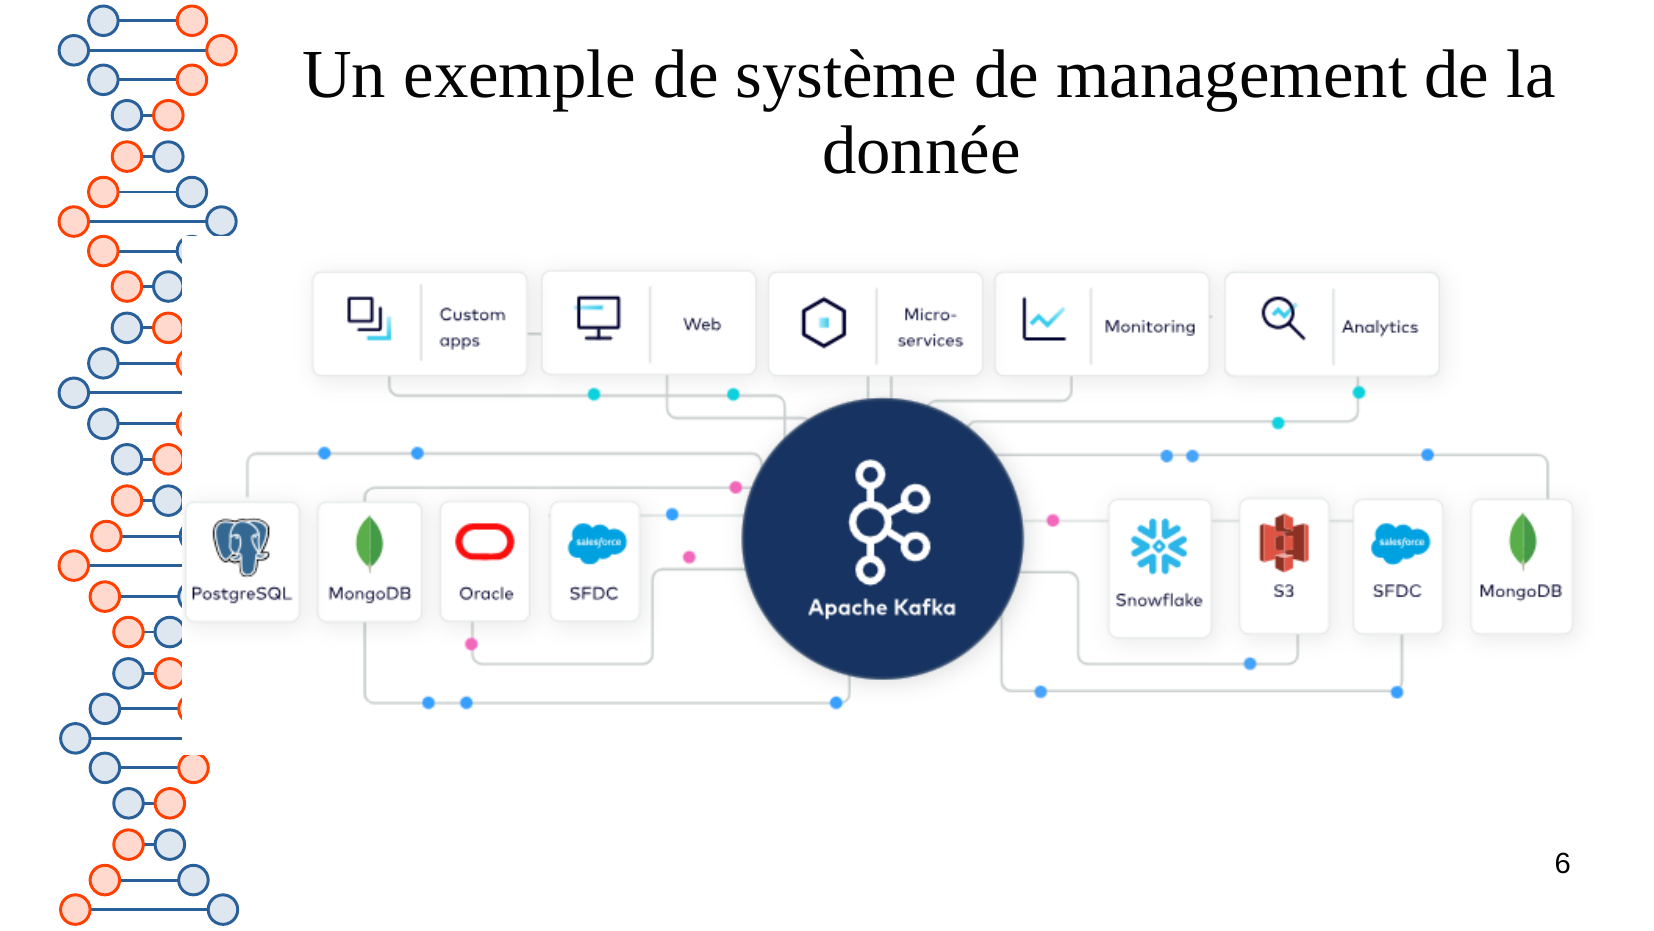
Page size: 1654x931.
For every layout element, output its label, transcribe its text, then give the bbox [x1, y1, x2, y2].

picture [182, 236, 1595, 755]
title Un exemple de système de management de la donnée [265, 35, 1595, 189]
